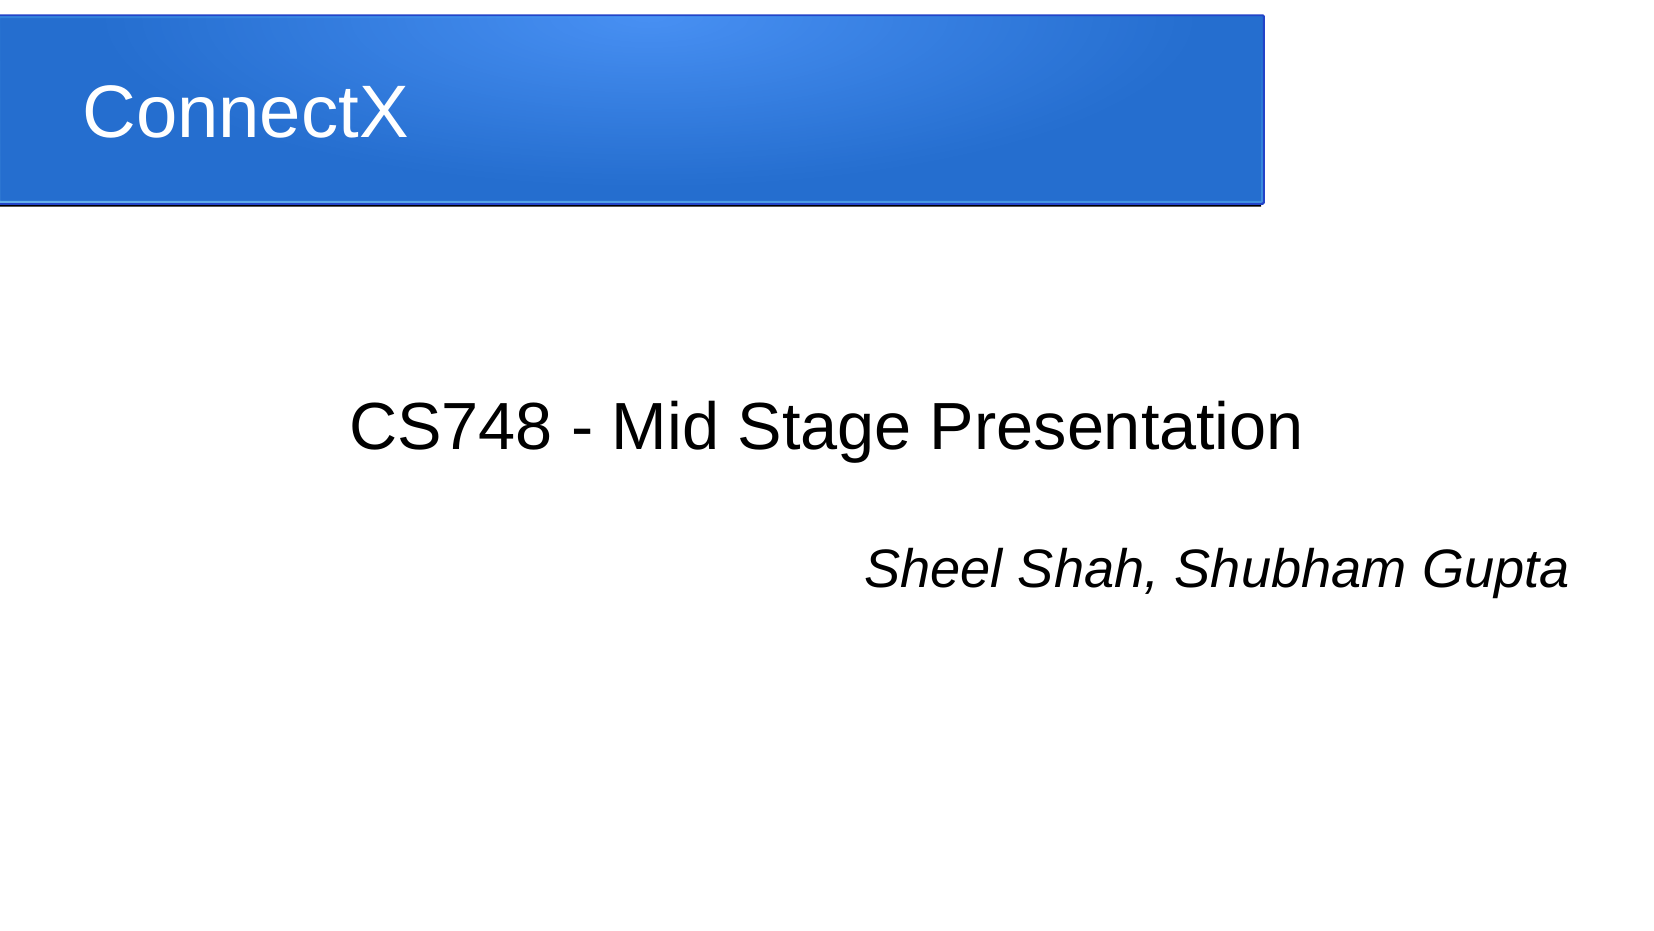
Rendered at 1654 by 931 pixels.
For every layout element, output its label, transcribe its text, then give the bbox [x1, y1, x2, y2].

subtitle CS748 - Mid Stage Presentation Sheel Shah, Shubham Gupta [82, 224, 1571, 764]
title ConnectX [82, 35, 1235, 189]
